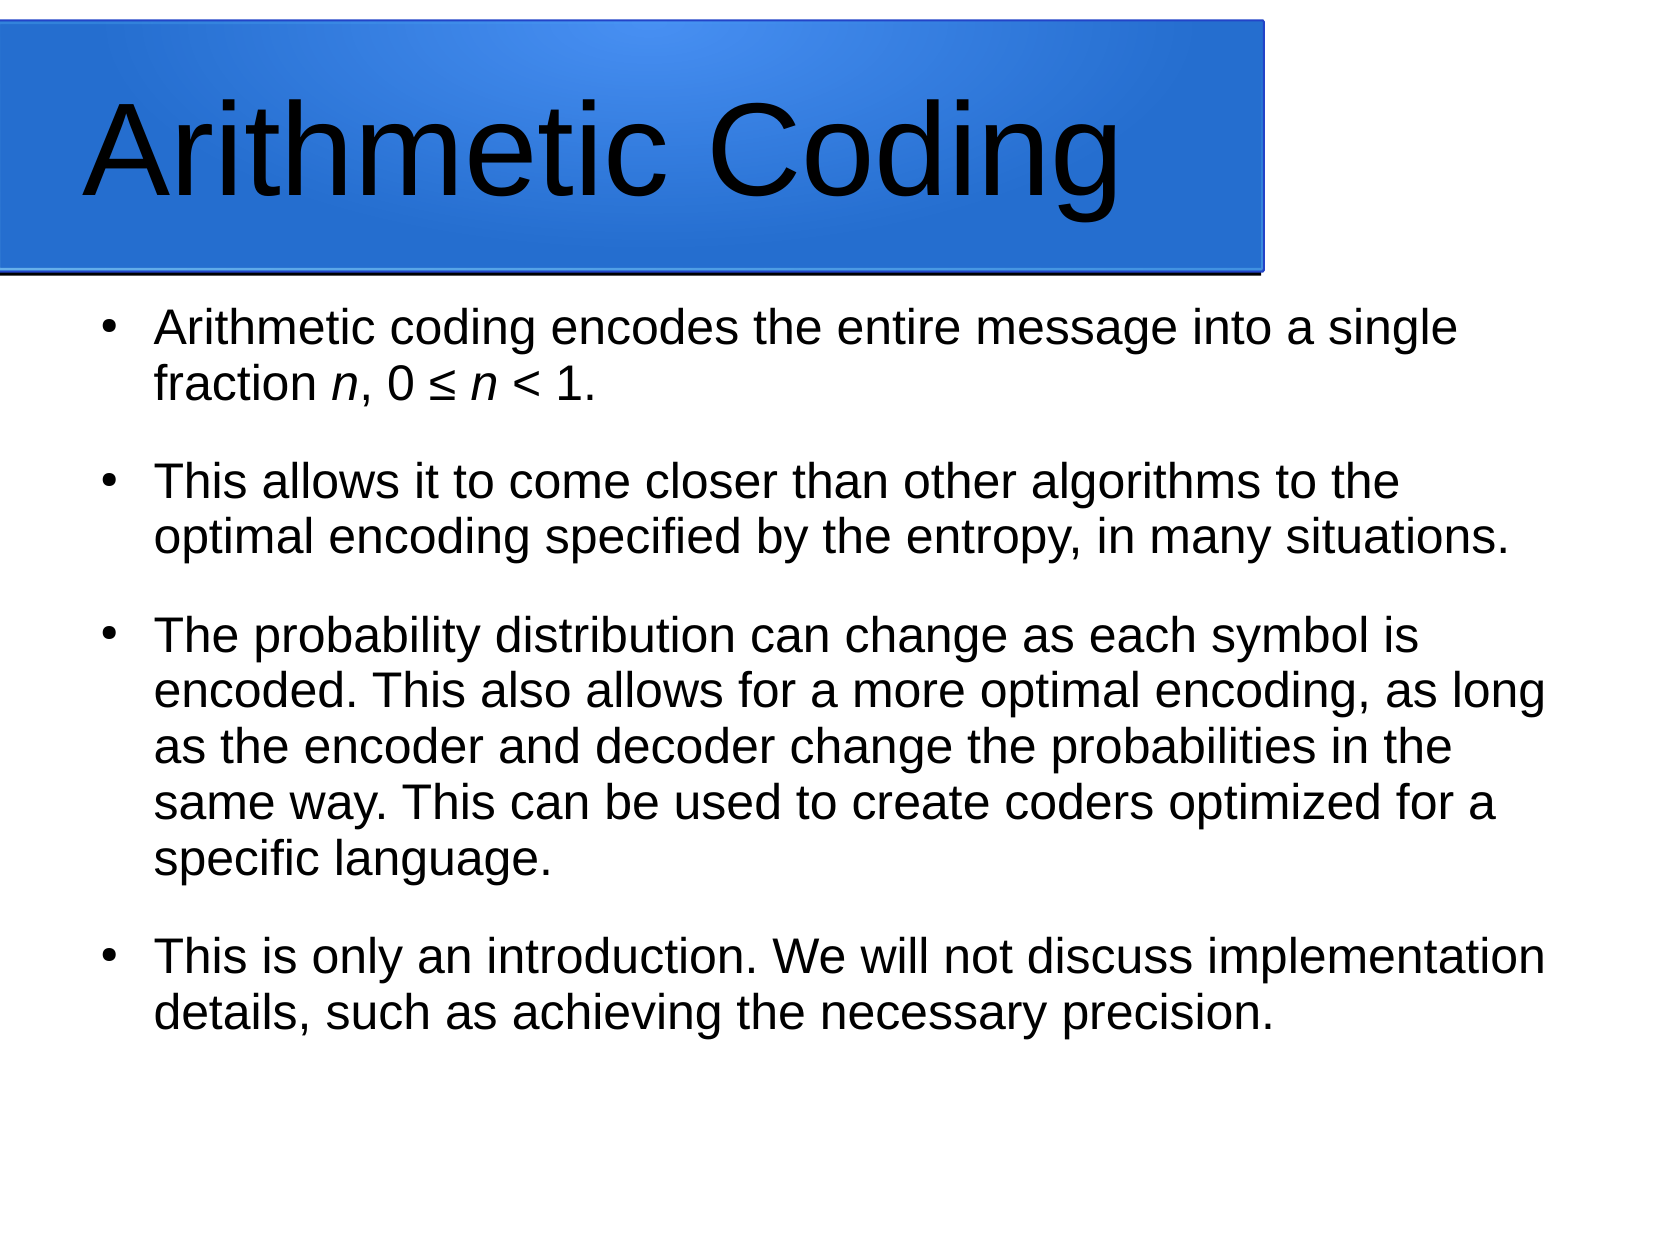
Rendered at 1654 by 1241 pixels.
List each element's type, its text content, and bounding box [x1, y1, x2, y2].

list Arithmetic coding encodes the entire message into a single fraction n, 0 ≤ n < 1. This allows it to come closer than other algorithms to the optimal encoding specified by the entropy, in many situations. The probability distribution can change as each symbol is encoded. This also allows for a more optimal encoding, as long as the encoder and decoder change the probabilities in the same way. This can be used to create coders optimized for a specific language. This is only an introduction. We will not discuss implementation details, such as achieving the necessary precision. [82, 299, 1571, 1052]
title Arithmetic Coding [82, 47, 1235, 252]
